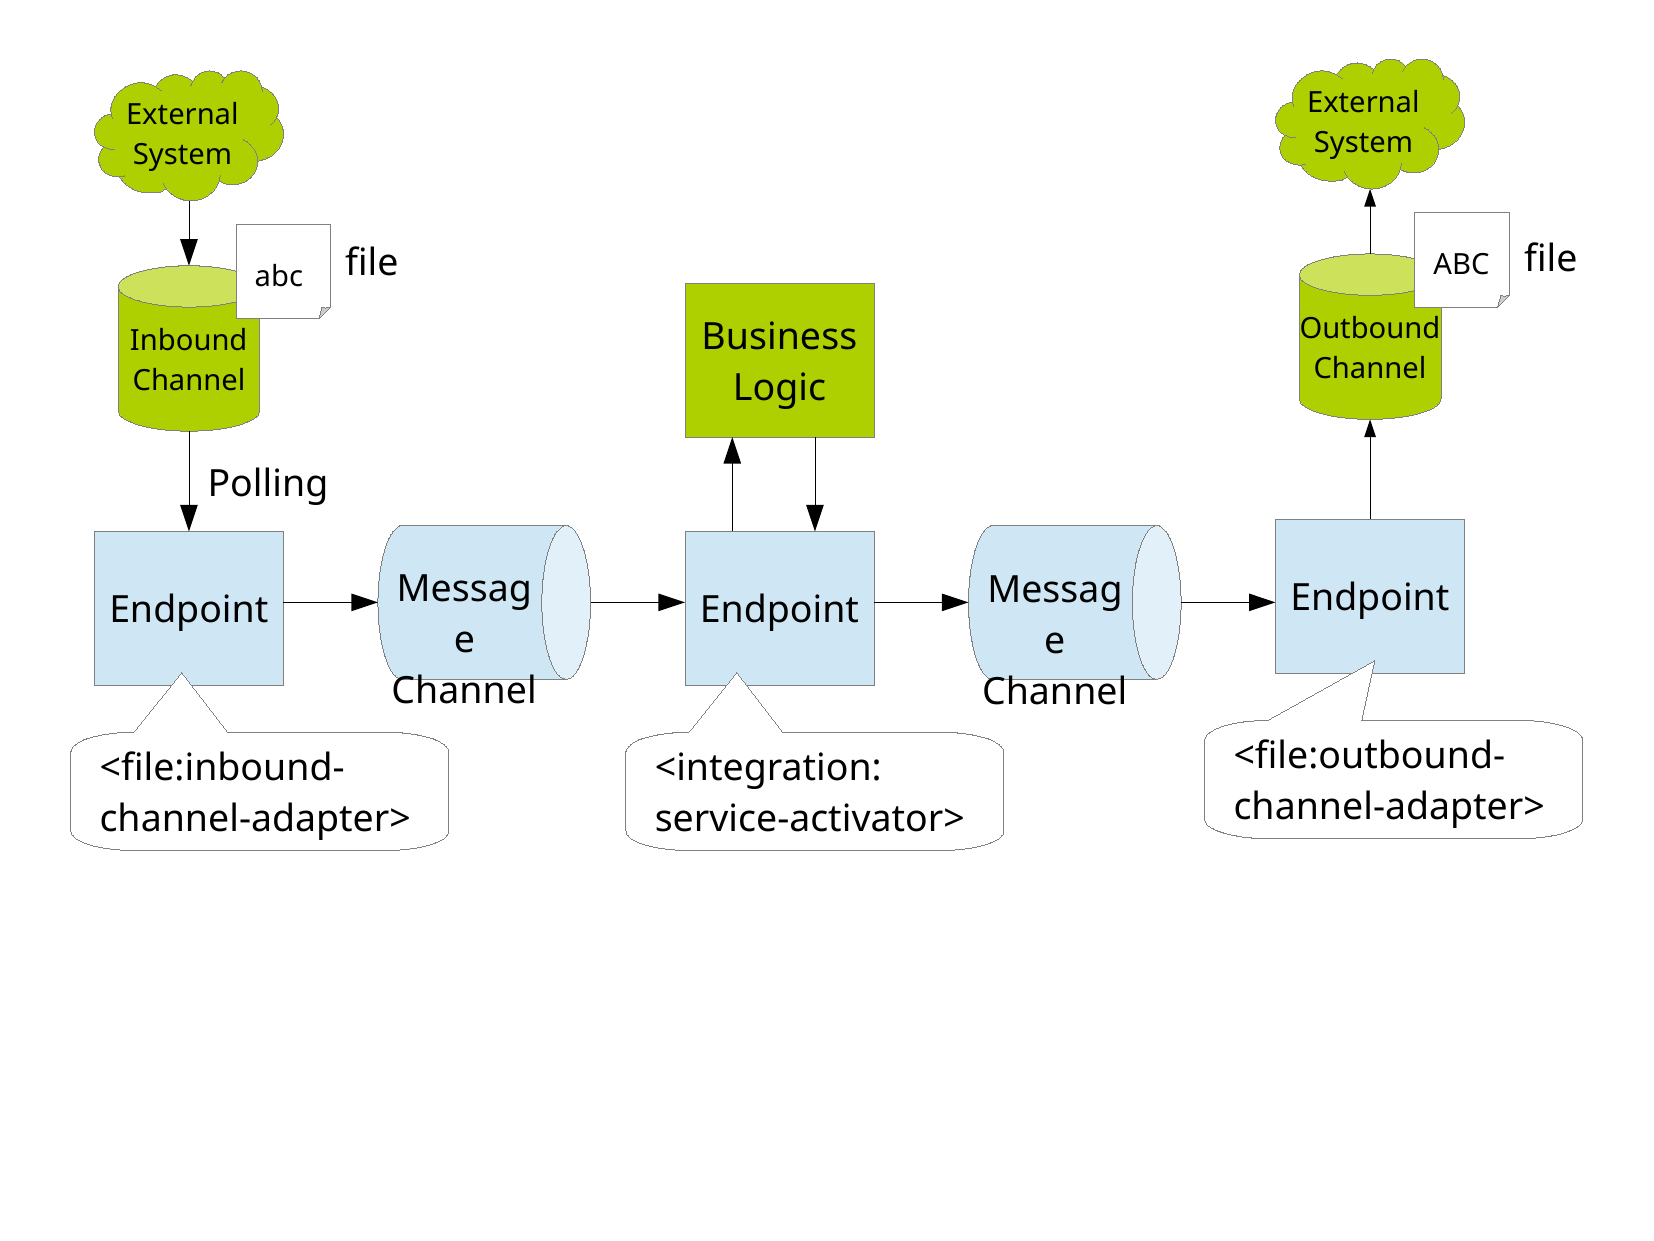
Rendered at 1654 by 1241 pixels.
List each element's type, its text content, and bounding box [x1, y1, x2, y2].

text_box abc [239, 248, 320, 295]
text_box Endpoint [94, 531, 284, 686]
text_box [236, 224, 331, 319]
text_box [1414, 212, 1510, 308]
text_box External System [94, 70, 284, 201]
text_box Business Logic [685, 283, 875, 438]
text_box Inbound Channel [118, 289, 260, 432]
text_box [973, 525, 1154, 555]
text_box Outbound Channel [1299, 277, 1442, 420]
text_box Message Channel [373, 554, 556, 650]
text_box <integration: service-activator> [625, 672, 1004, 851]
text_box file [330, 228, 414, 284]
text_box [974, 651, 1155, 680]
text_box Endpoint [1275, 519, 1465, 674]
text_box ABC [1418, 236, 1508, 283]
text_box file [1509, 224, 1593, 280]
text_box [383, 650, 565, 680]
text_box <file:outbound- channel-adapter> [1204, 660, 1583, 839]
text_box Polling [192, 448, 343, 504]
text_box External System [1275, 59, 1465, 190]
text_box <file:inbound- channel-adapter> [70, 672, 449, 851]
text_box Endpoint [685, 531, 875, 686]
text_box Message Channel [964, 555, 1146, 651]
text_box [383, 525, 563, 554]
